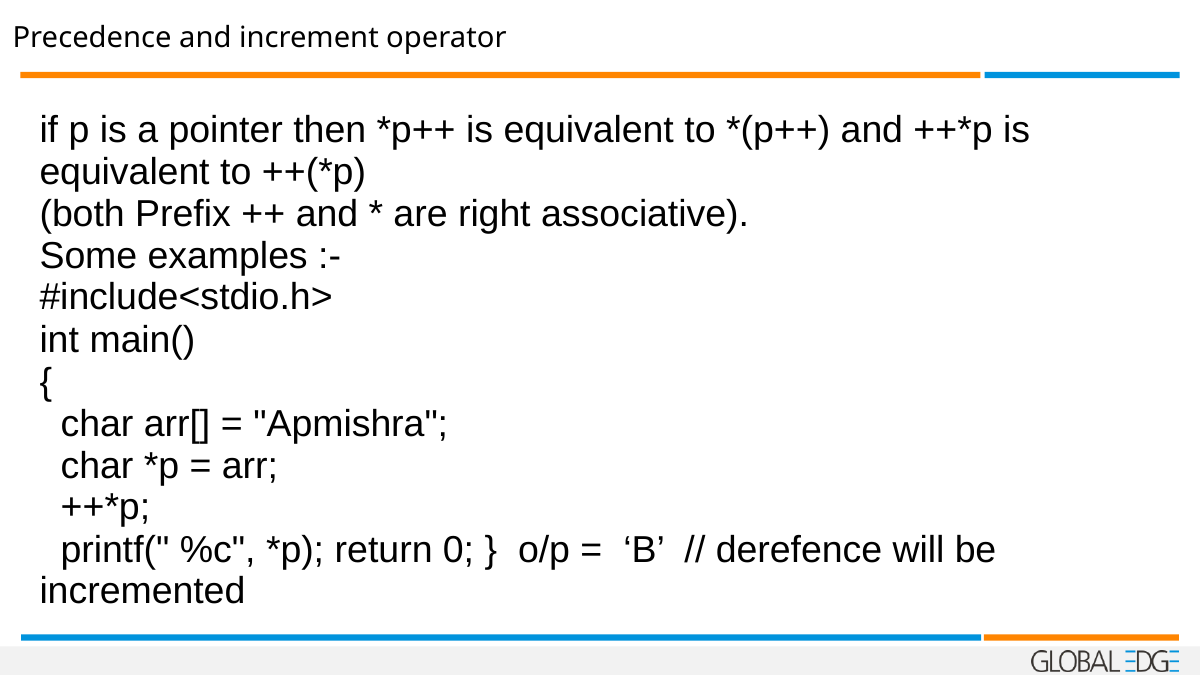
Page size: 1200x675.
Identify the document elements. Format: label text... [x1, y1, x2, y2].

title Precedence and increment operator [12, 9, 1088, 63]
picture [1031, 662, 1179, 672]
text_box if p is a pointer then *p++ is equivalent to *(p++) and ++*p is equivalent to ++(*p) (both Prefix ++ and * are right associative). Some examples :- #include<stdio.h> int main() { char arr[] = "Apmishra"; char *p = arr; ++*p; printf(" %c", *p); return 0; } o/p = ‘B’ // derefence will be incremented [24, 100, 1182, 662]
